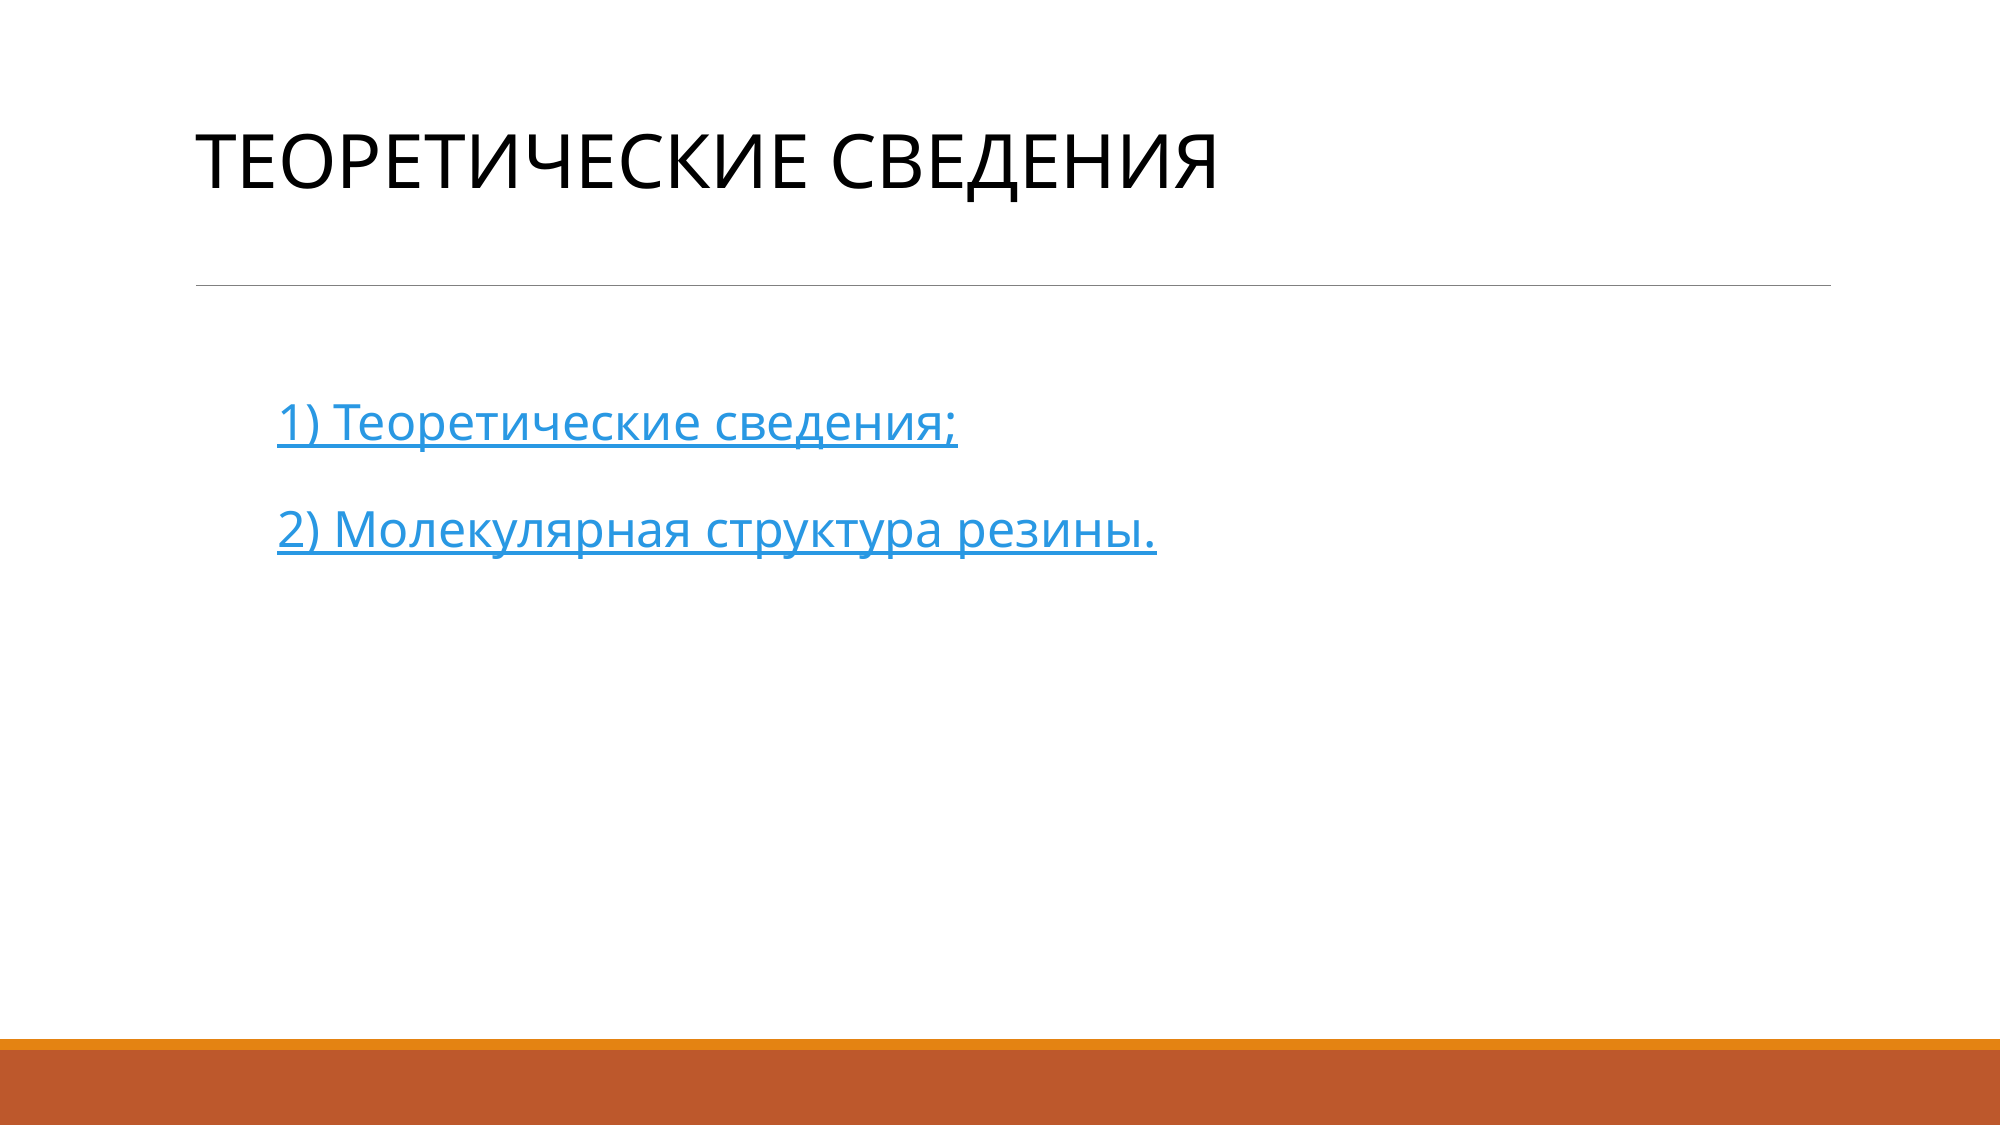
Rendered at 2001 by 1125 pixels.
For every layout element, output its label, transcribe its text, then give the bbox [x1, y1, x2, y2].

list 1) Теоретические сведения; 2) Молекулярная структура резины. [187, 369, 1813, 950]
title Теоретические сведения [180, 47, 1830, 285]
